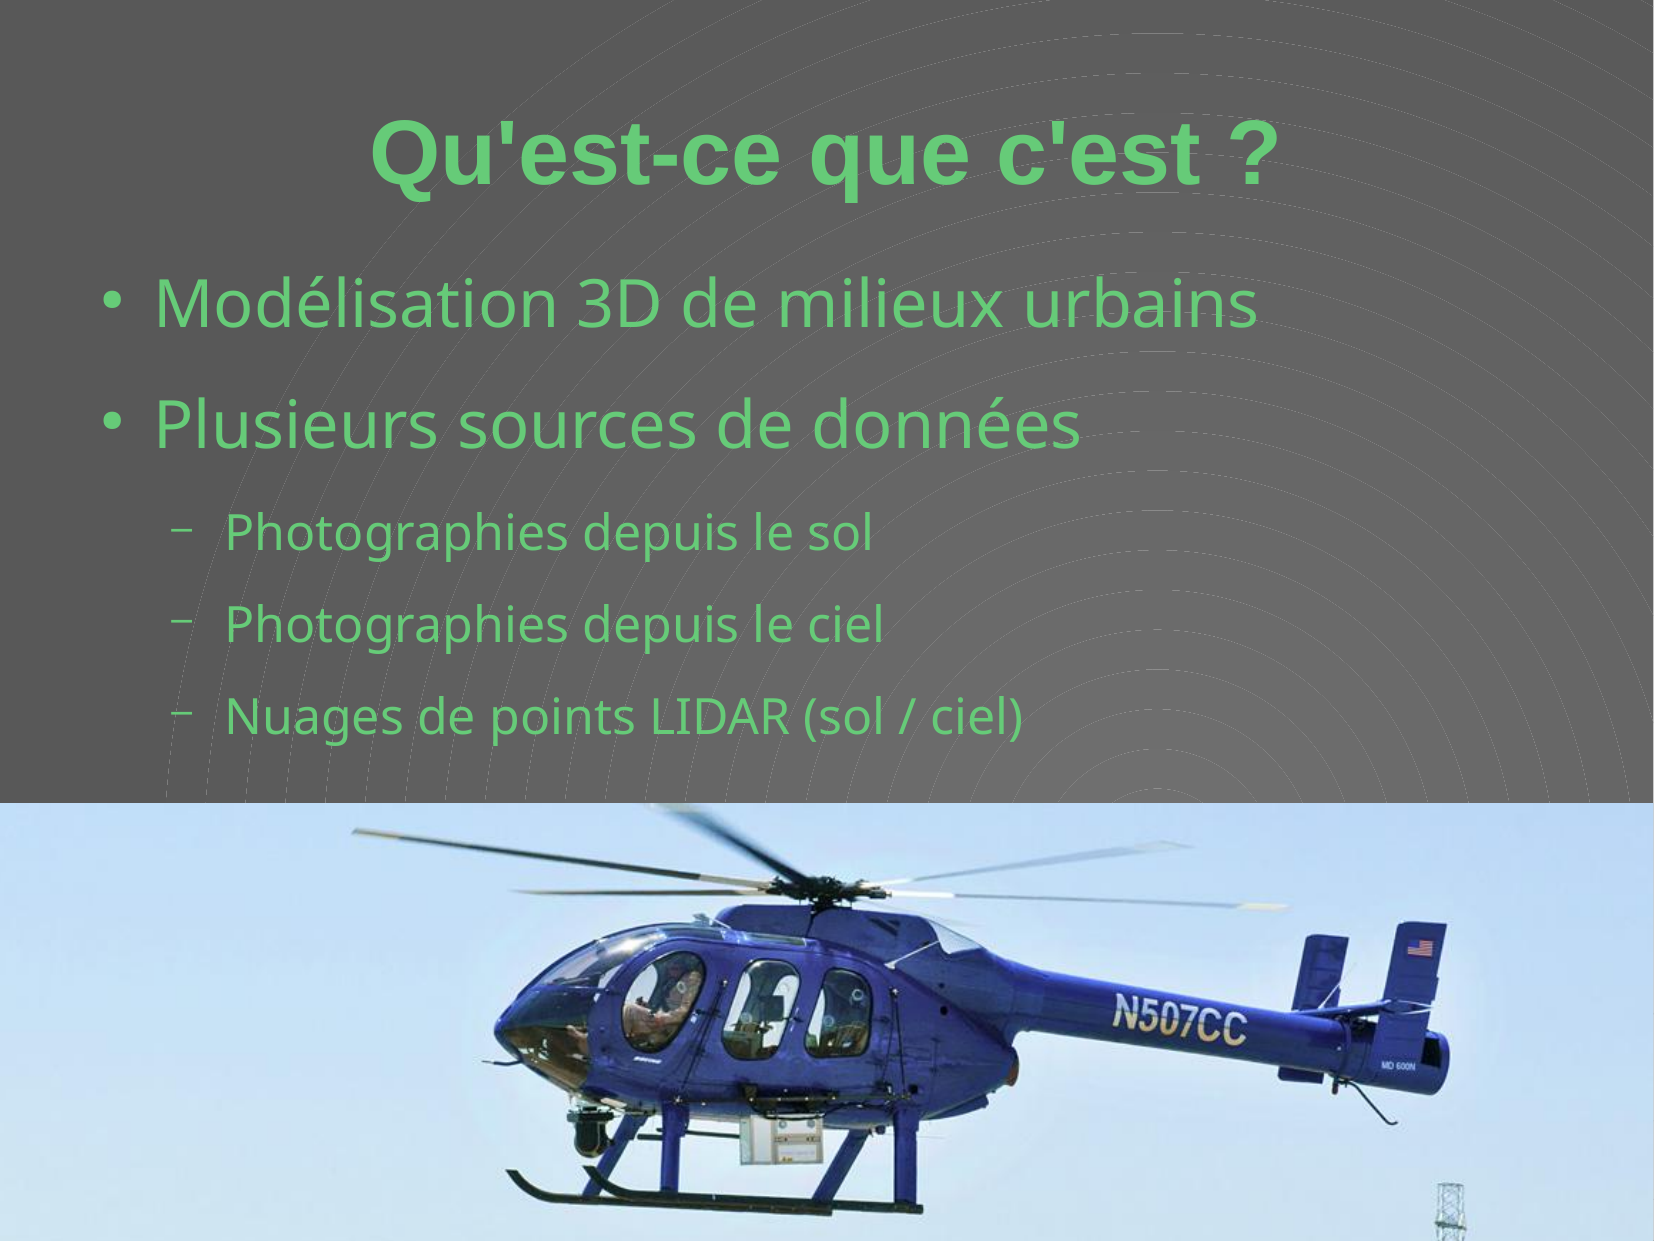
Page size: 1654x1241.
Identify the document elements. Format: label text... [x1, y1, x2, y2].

picture [0, 803, 1654, 1241]
list Modélisation 3D de milieux urbains Plusieurs sources de données Photographies depuis le sol Photographies depuis le ciel Nuages de points LIDAR (sol / ciel) [82, 256, 1571, 803]
title Qu'est-ce que c'est ? [82, 49, 1571, 256]
